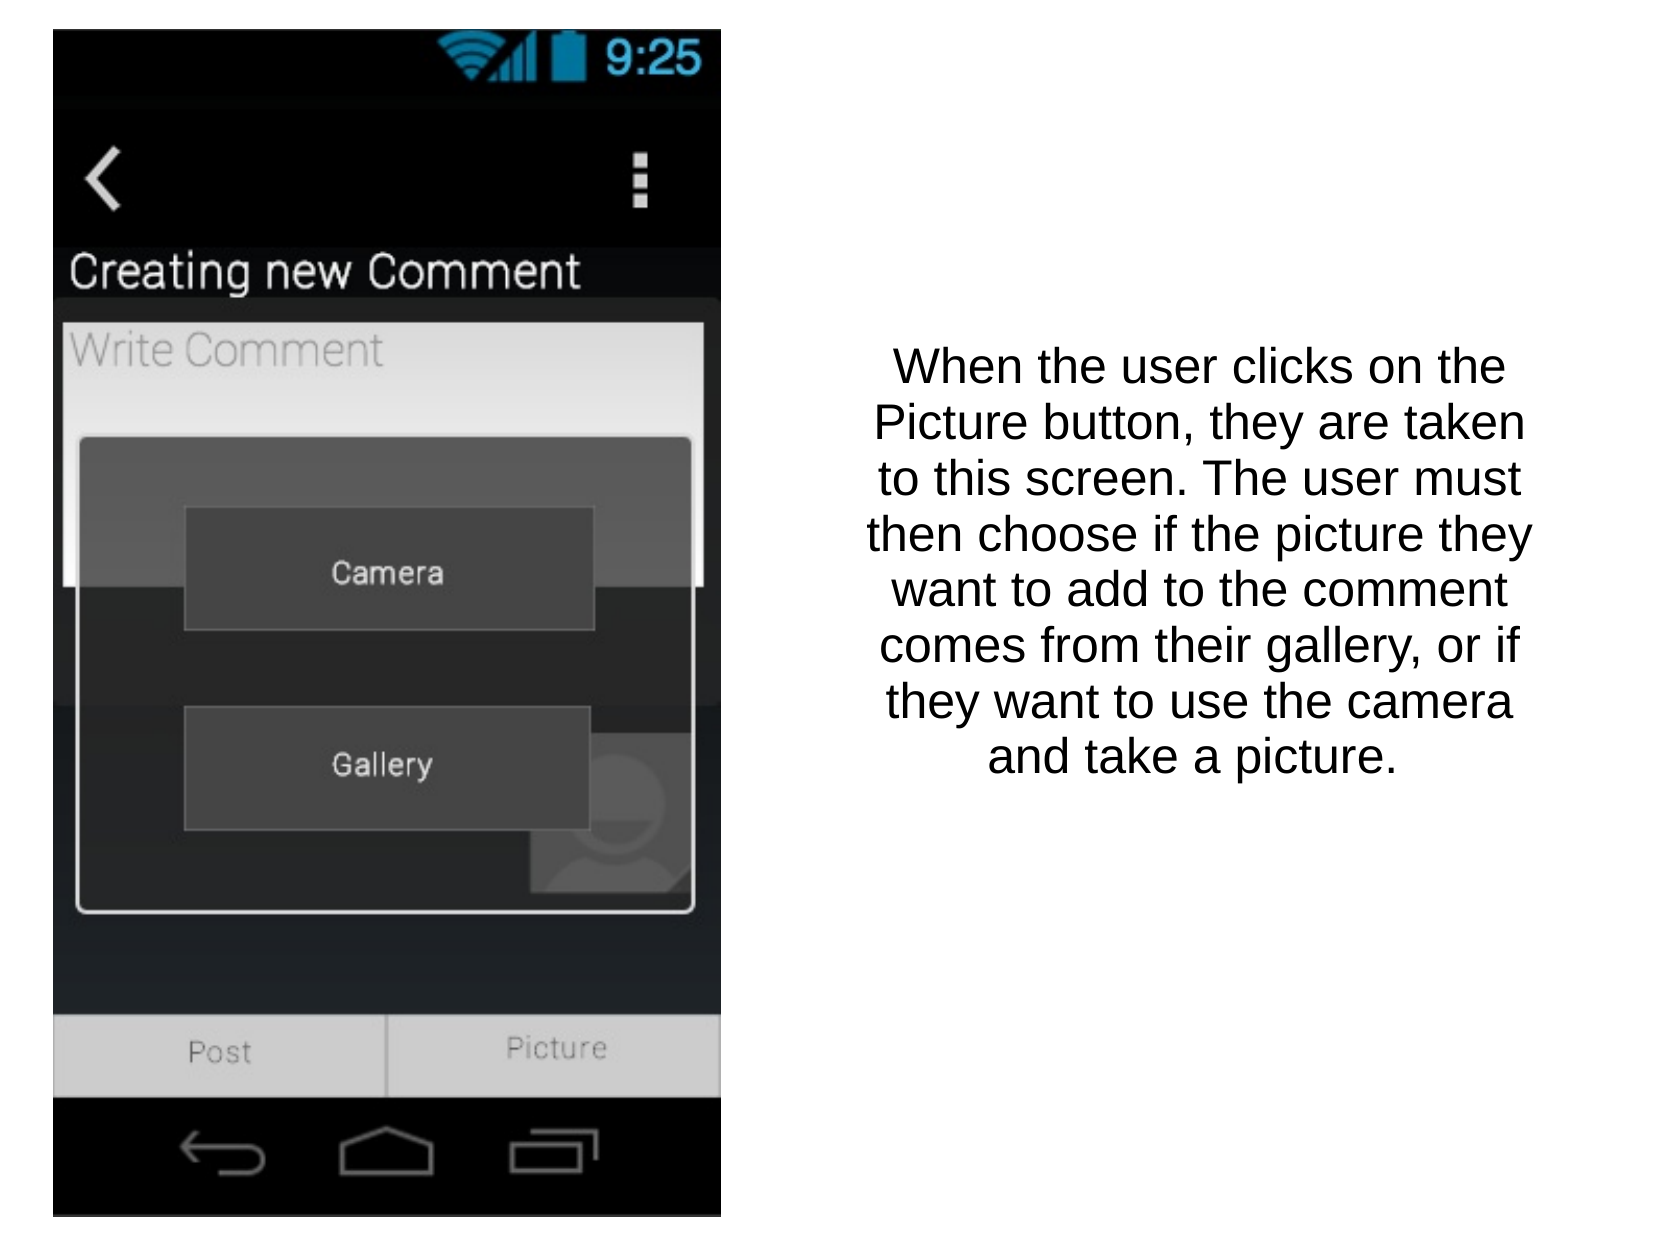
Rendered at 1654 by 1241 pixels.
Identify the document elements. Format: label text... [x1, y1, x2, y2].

picture [53, 29, 721, 1217]
list When the user clicks on the Picture button, they are taken to this screen. The user must then choose if the picture they want to add to the comment comes from their gallery, or if they want to use the camera and take a picture. [791, 82, 1538, 1010]
